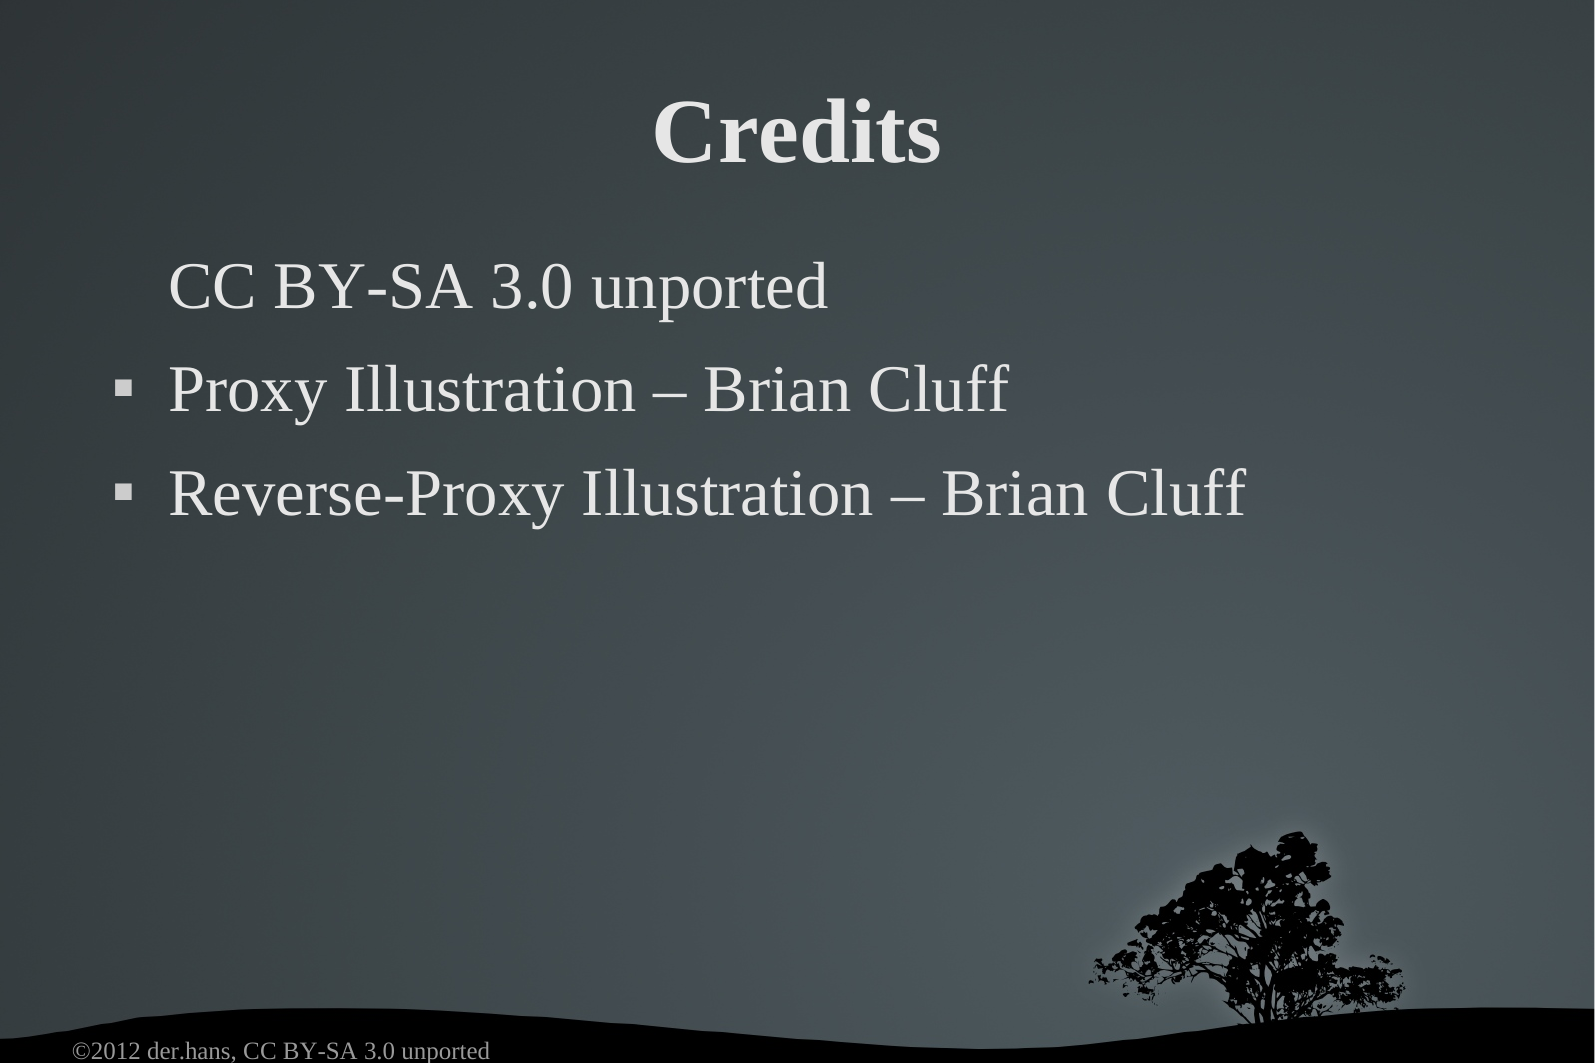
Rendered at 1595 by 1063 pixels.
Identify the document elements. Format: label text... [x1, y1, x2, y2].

picture [430, 1049, 435, 1058]
list CC BY-SA 3.0 unported Proxy Illustration – Brian Cluff Reverse-Proxy Illustration – Brian Cluff [79, 248, 1515, 936]
title Credits [79, 49, 1515, 213]
picture [0, 0, 1595, 1063]
